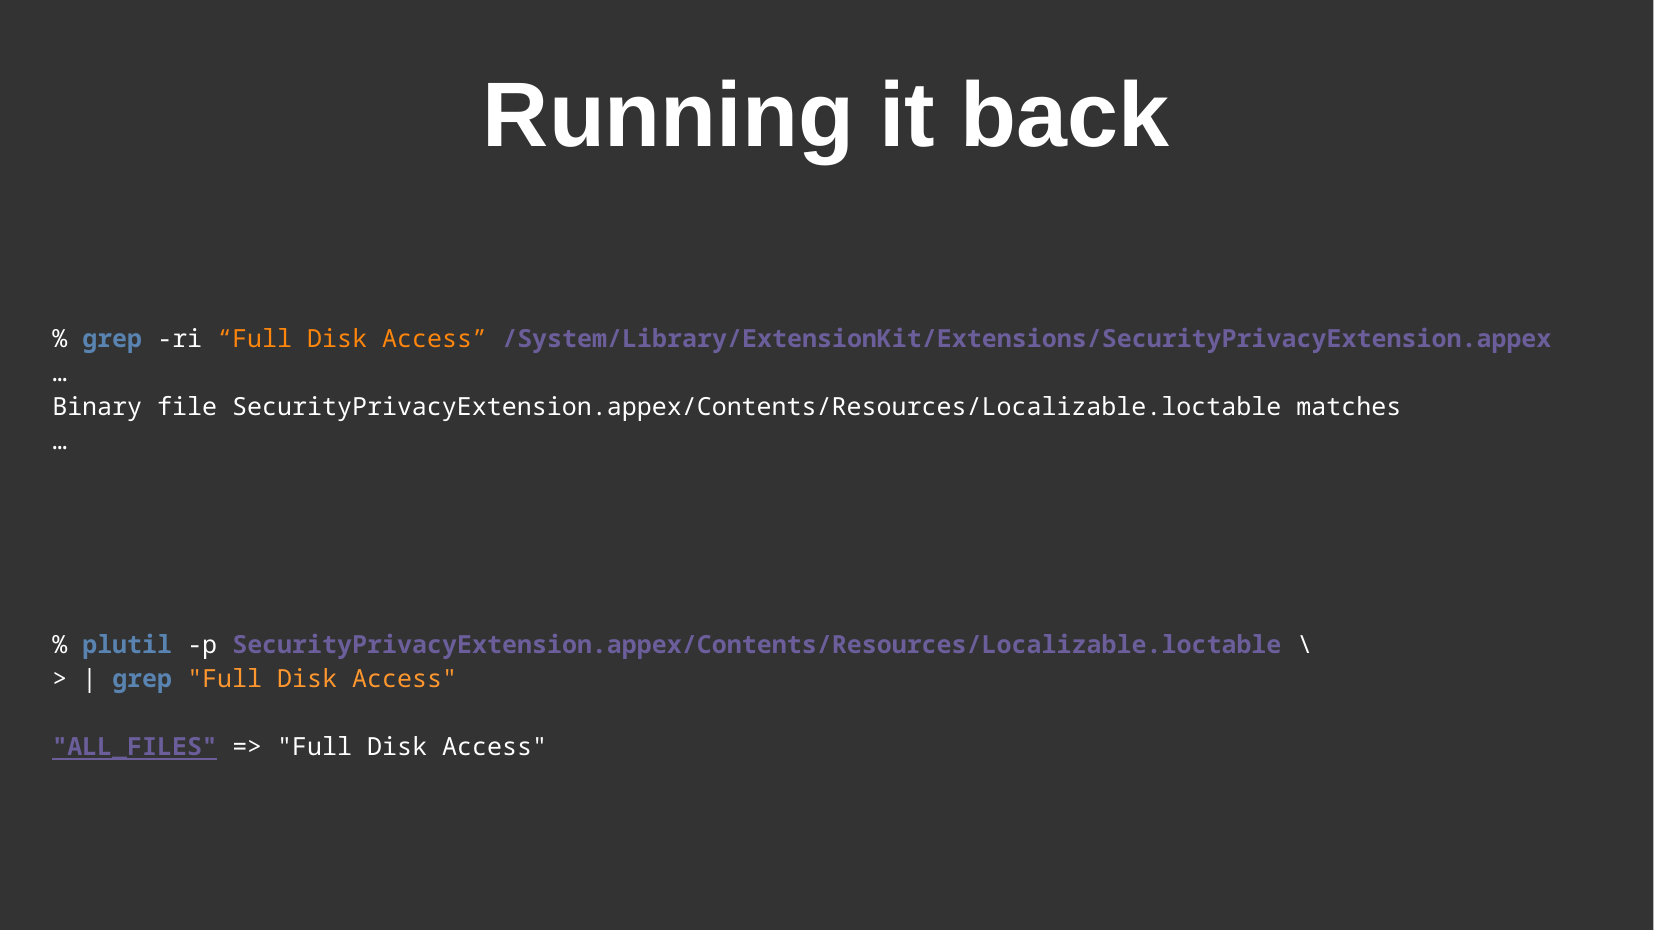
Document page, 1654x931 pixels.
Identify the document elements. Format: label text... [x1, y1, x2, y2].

text_box % grep -ri “Full Disk Access” /System/Library/ExtensionKit/Extensions/SecurityPrivacyExtension.appex … Binary file SecurityPrivacyExtension.appex/Contents/Resources/Localizable.loctable matches … % plutil -p SecurityPrivacyExtension.appex/Contents/Resources/Localizable.loctable \ > | grep "Full Disk Access" "ALL_FILES" => "Full Disk Access" [37, 300, 1613, 751]
title Running it back [82, 37, 1571, 193]
